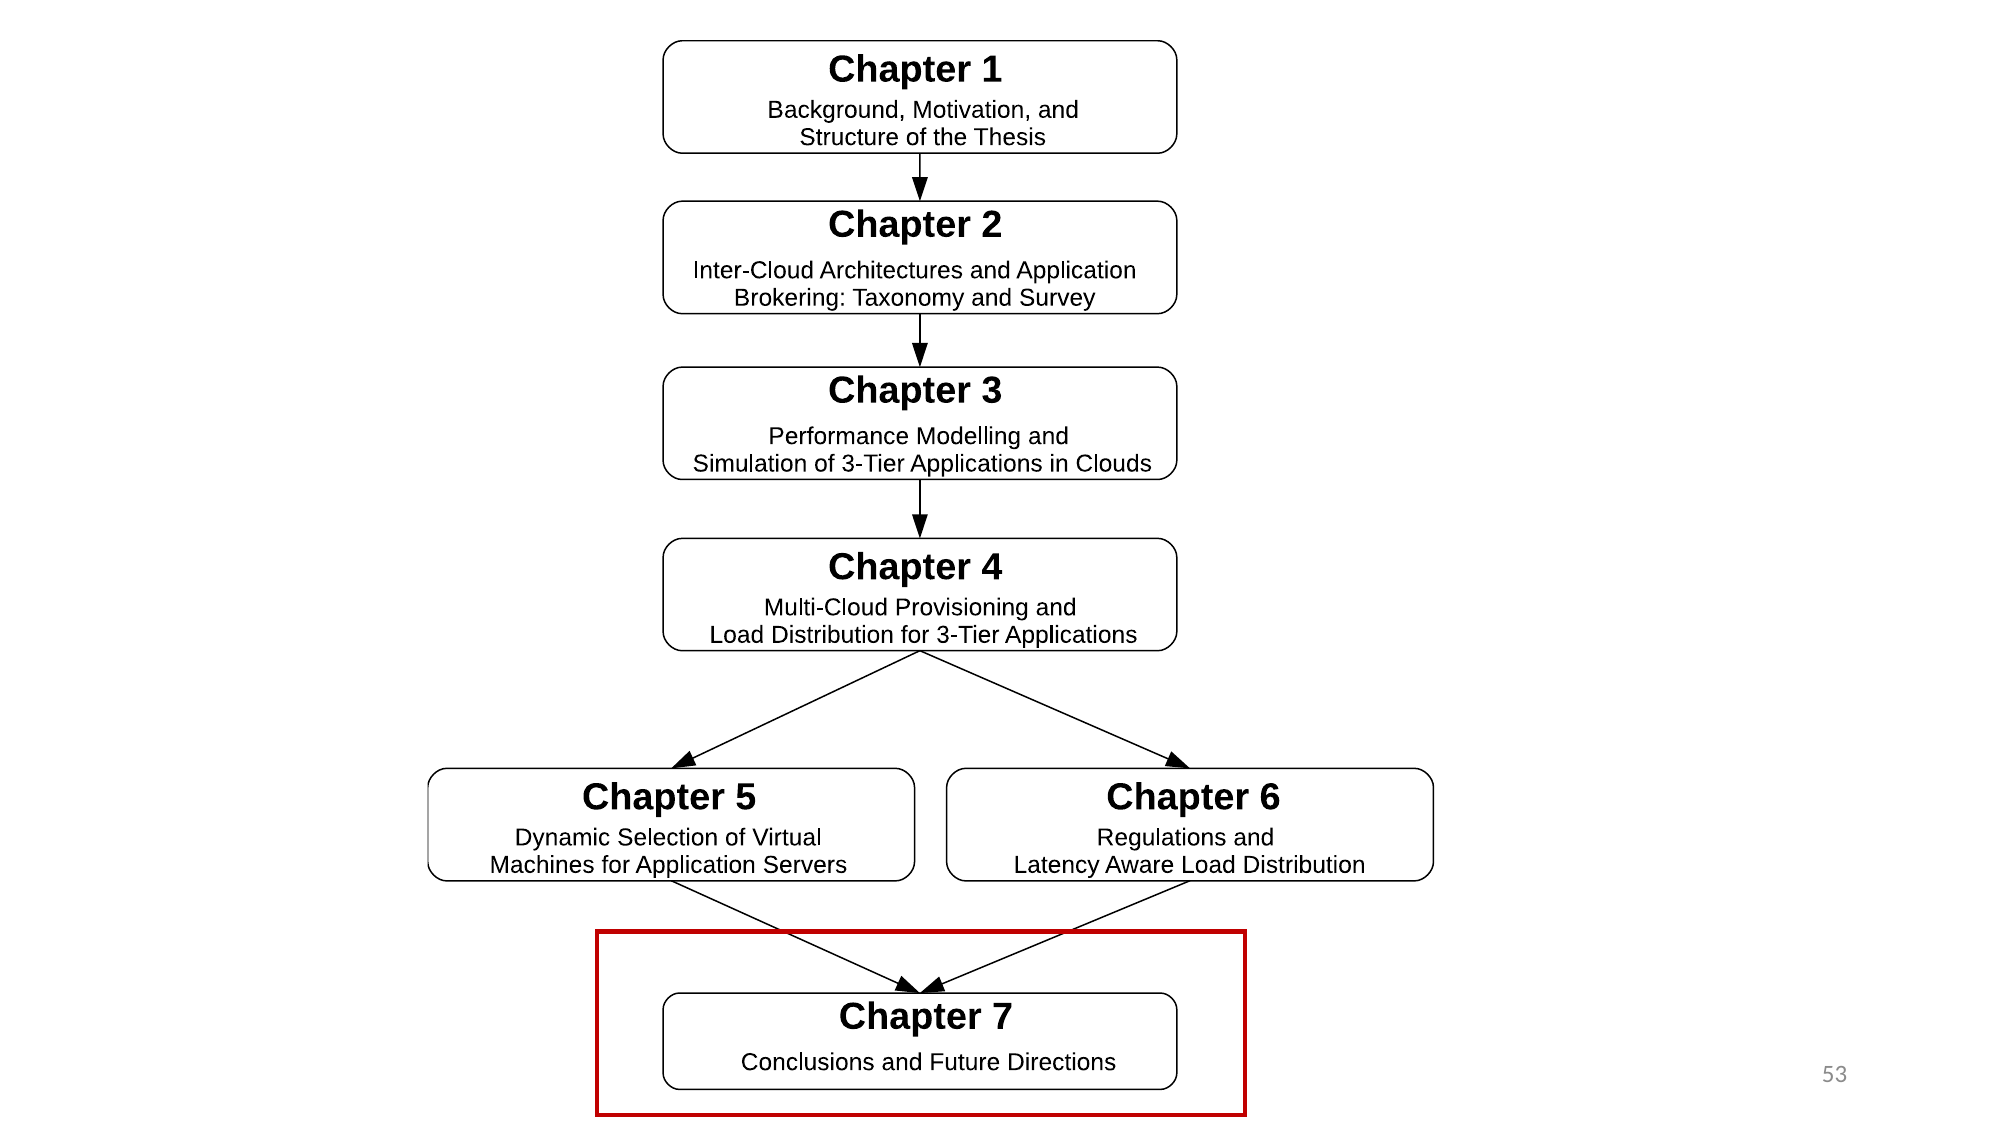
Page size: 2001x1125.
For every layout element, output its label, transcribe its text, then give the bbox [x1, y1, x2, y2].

picture [599, 934, 1243, 1095]
slide_number <number> [1412, 1042, 1863, 1103]
picture [427, 40, 1439, 1095]
